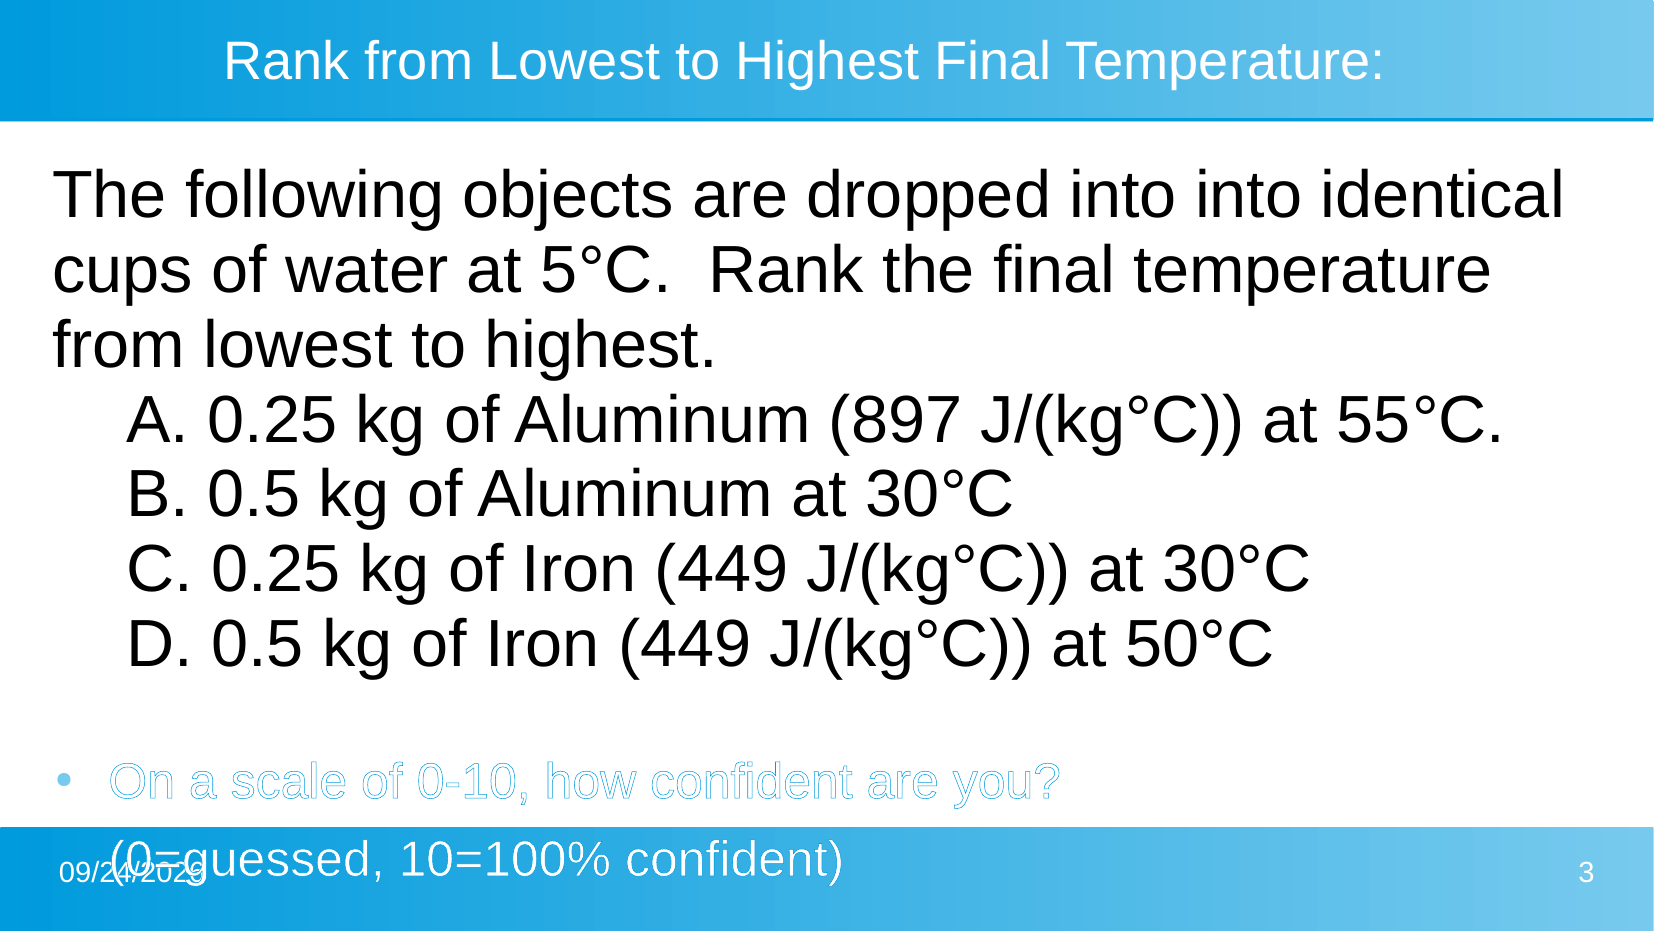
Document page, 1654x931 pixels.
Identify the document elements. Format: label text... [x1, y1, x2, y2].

text_box The following objects are dropped into into identical cups of water at 5°C. Rank the final temperature from lowest to highest. A. 0.25 kg of Aluminum (897 J/(kg°C)) at 55°C. B. 0.5 kg of Aluminum at 30°C C. 0.25 kg of Iron (449 J/(kg°C)) at 30°C D. 0.5 kg of Iron (449 J/(kg°C)) at 50°C [37, 150, 1613, 865]
list On a scale of 0-10, how confident are you? (0=guessed, 10=100% confident) [37, 865, 1573, 931]
title Rank from Lowest to Highest Final Temperature: [37, 0, 1573, 122]
